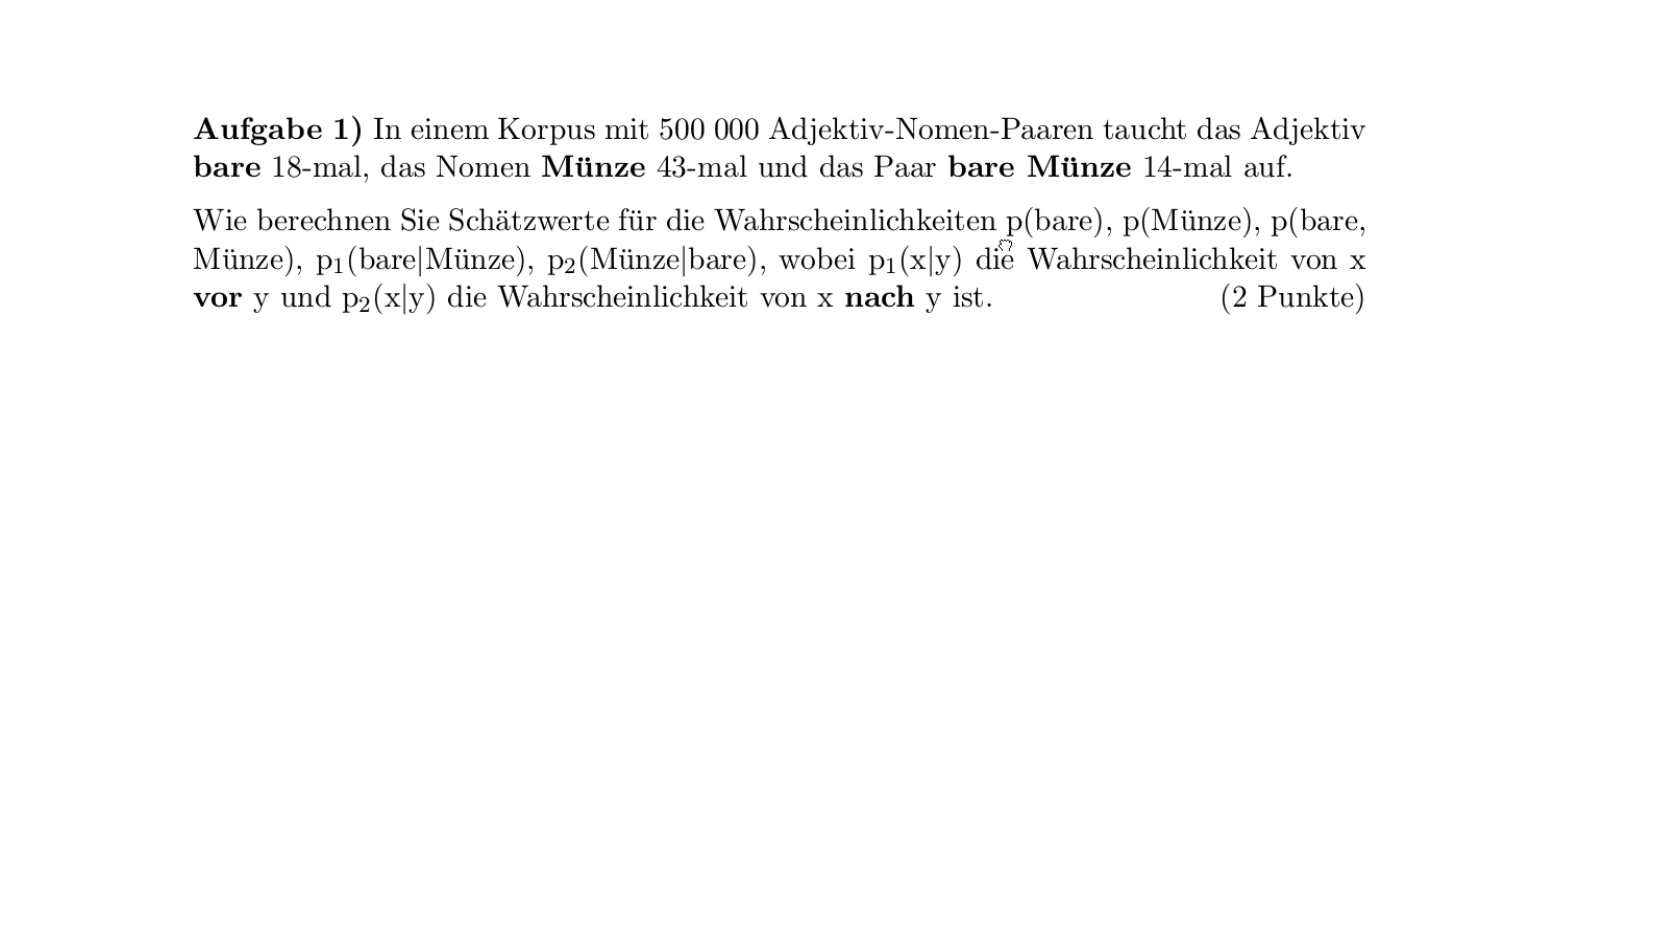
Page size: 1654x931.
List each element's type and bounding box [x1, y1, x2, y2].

picture [150, 74, 1404, 336]
